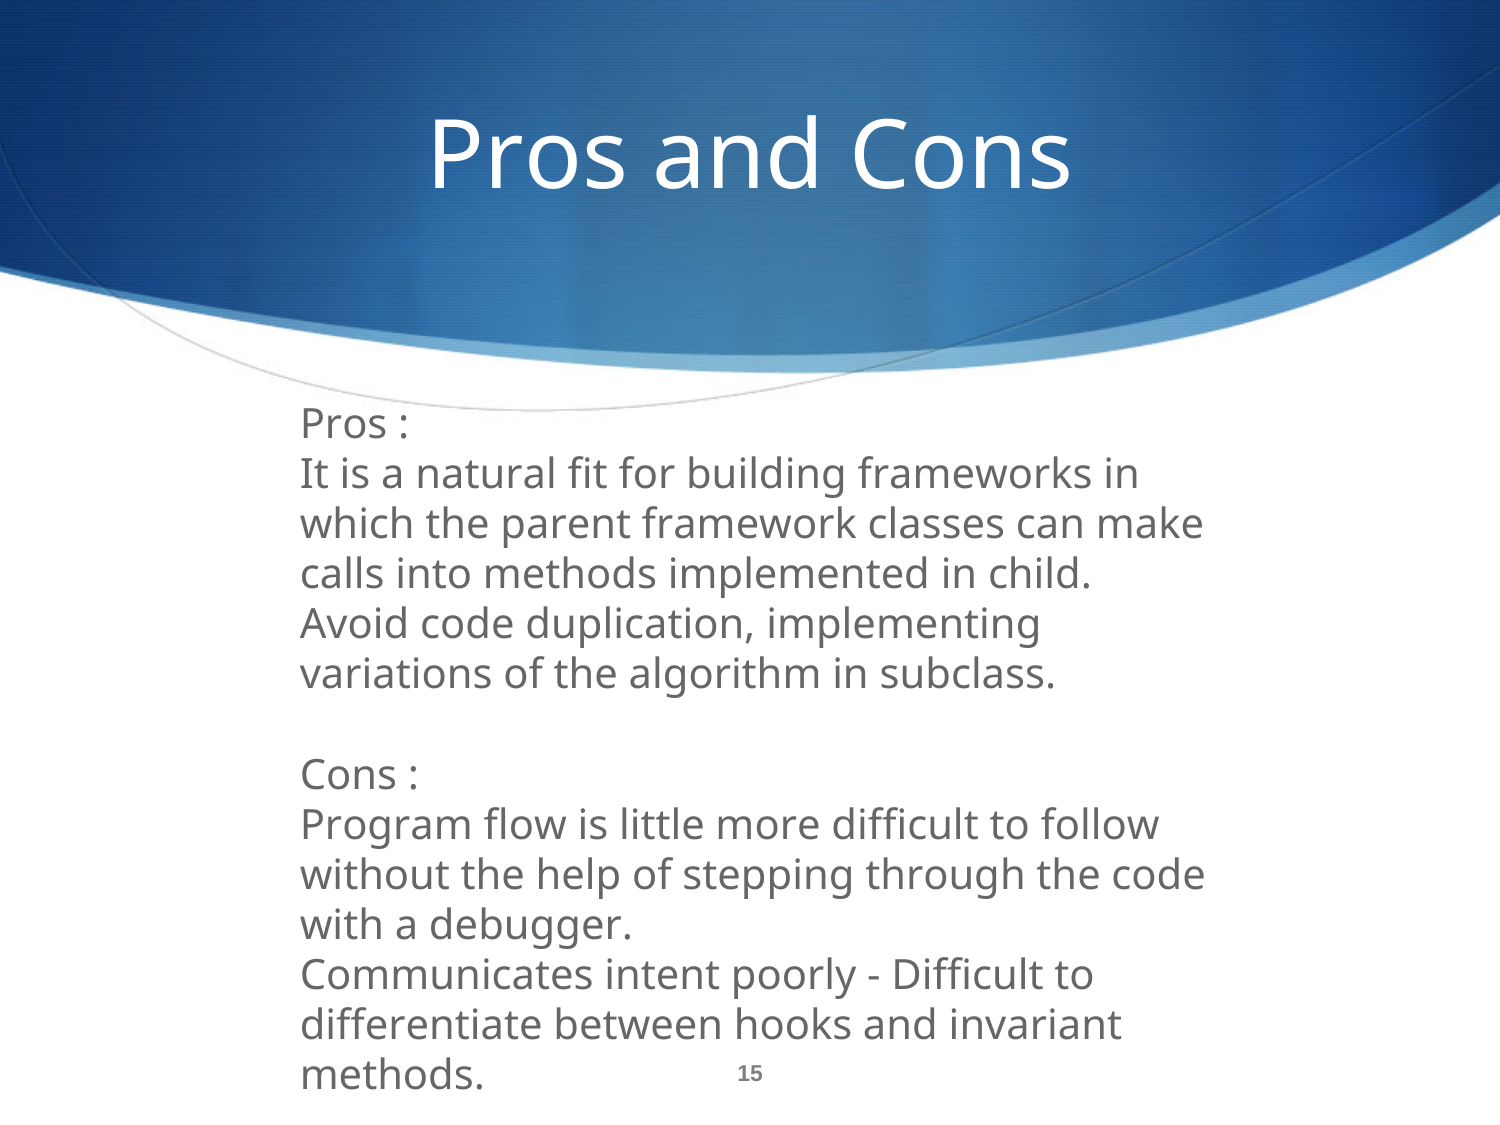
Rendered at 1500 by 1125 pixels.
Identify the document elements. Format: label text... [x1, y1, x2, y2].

text_box Pros : It is a natural fit for building frameworks in which the parent framework classes can make calls into methods implemented in child. Avoid code duplication, implementing variations of the algorithm in subclass. Cons : Program flow is little more difficult to follow without the help of stepping through the code with a debugger. Communicates intent poorly - Difficult to differentiate between hooks and invariant methods. [285, 389, 1261, 1125]
picture [0, 0, 1500, 1125]
title Pros and Cons [75, 56, 1426, 244]
